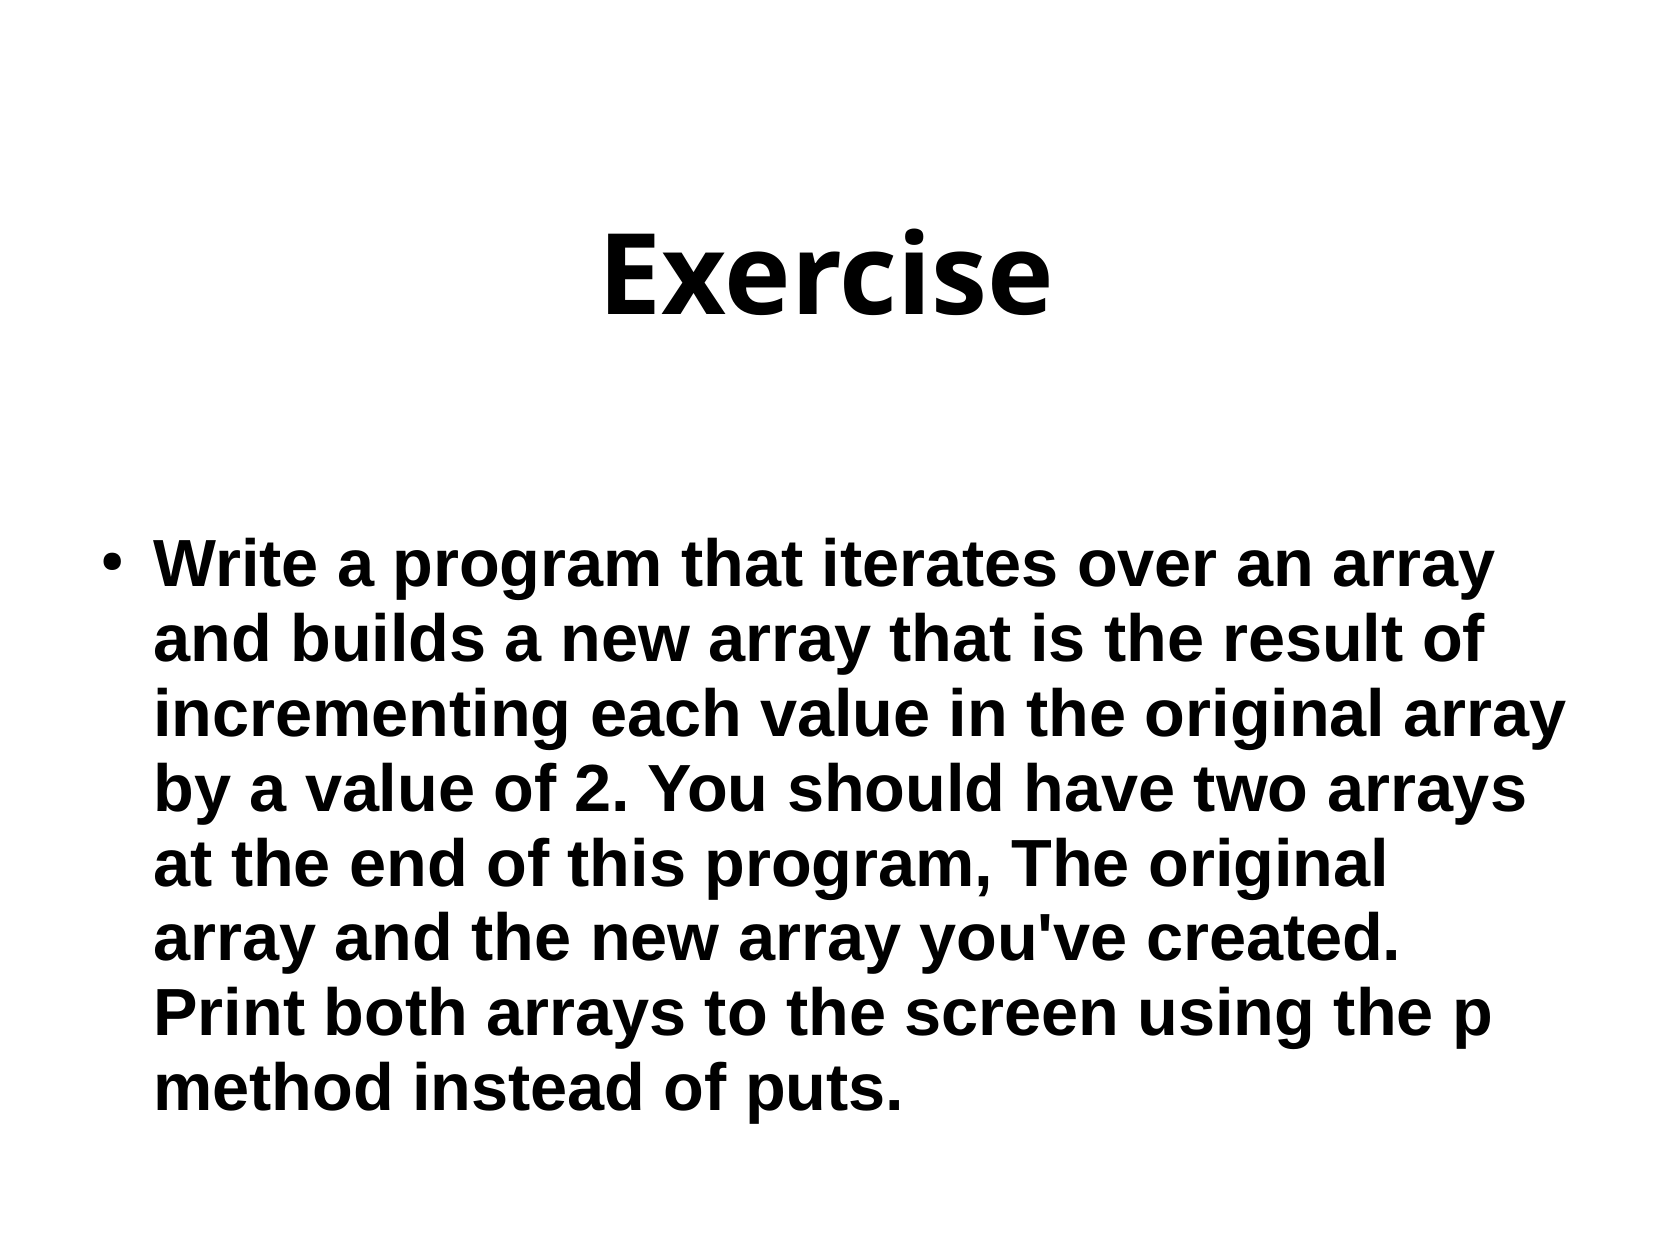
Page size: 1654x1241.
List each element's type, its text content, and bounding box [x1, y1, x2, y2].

list Write a program that iterates over an array and builds a new array that is the result of incrementing each value in the original array by a value of 2. You should have two arrays at the end of this program, The original array and the new array you've created. Print both arrays to the screen using the p method instead of puts. [82, 526, 1571, 1241]
title Exercise [82, 167, 1571, 375]
